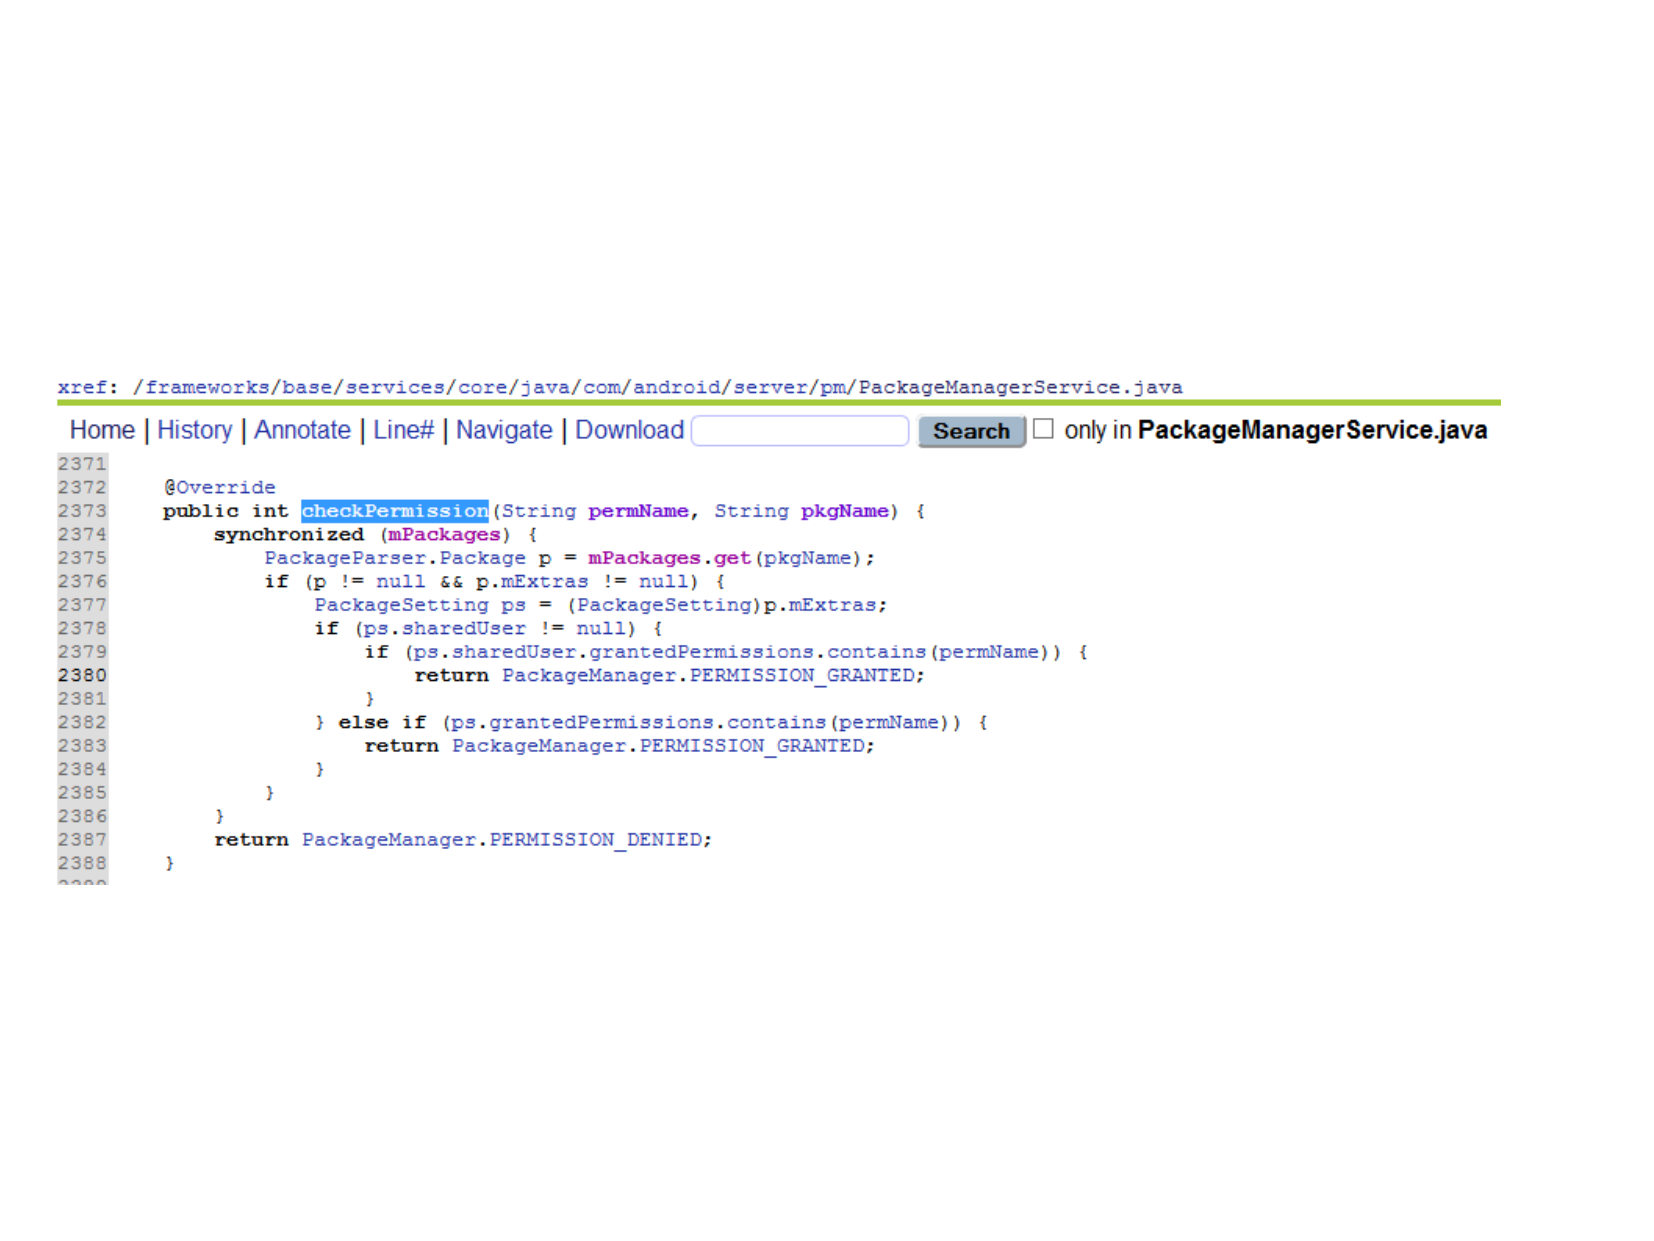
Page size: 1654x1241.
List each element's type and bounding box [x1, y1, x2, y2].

picture [45, 370, 1501, 886]
